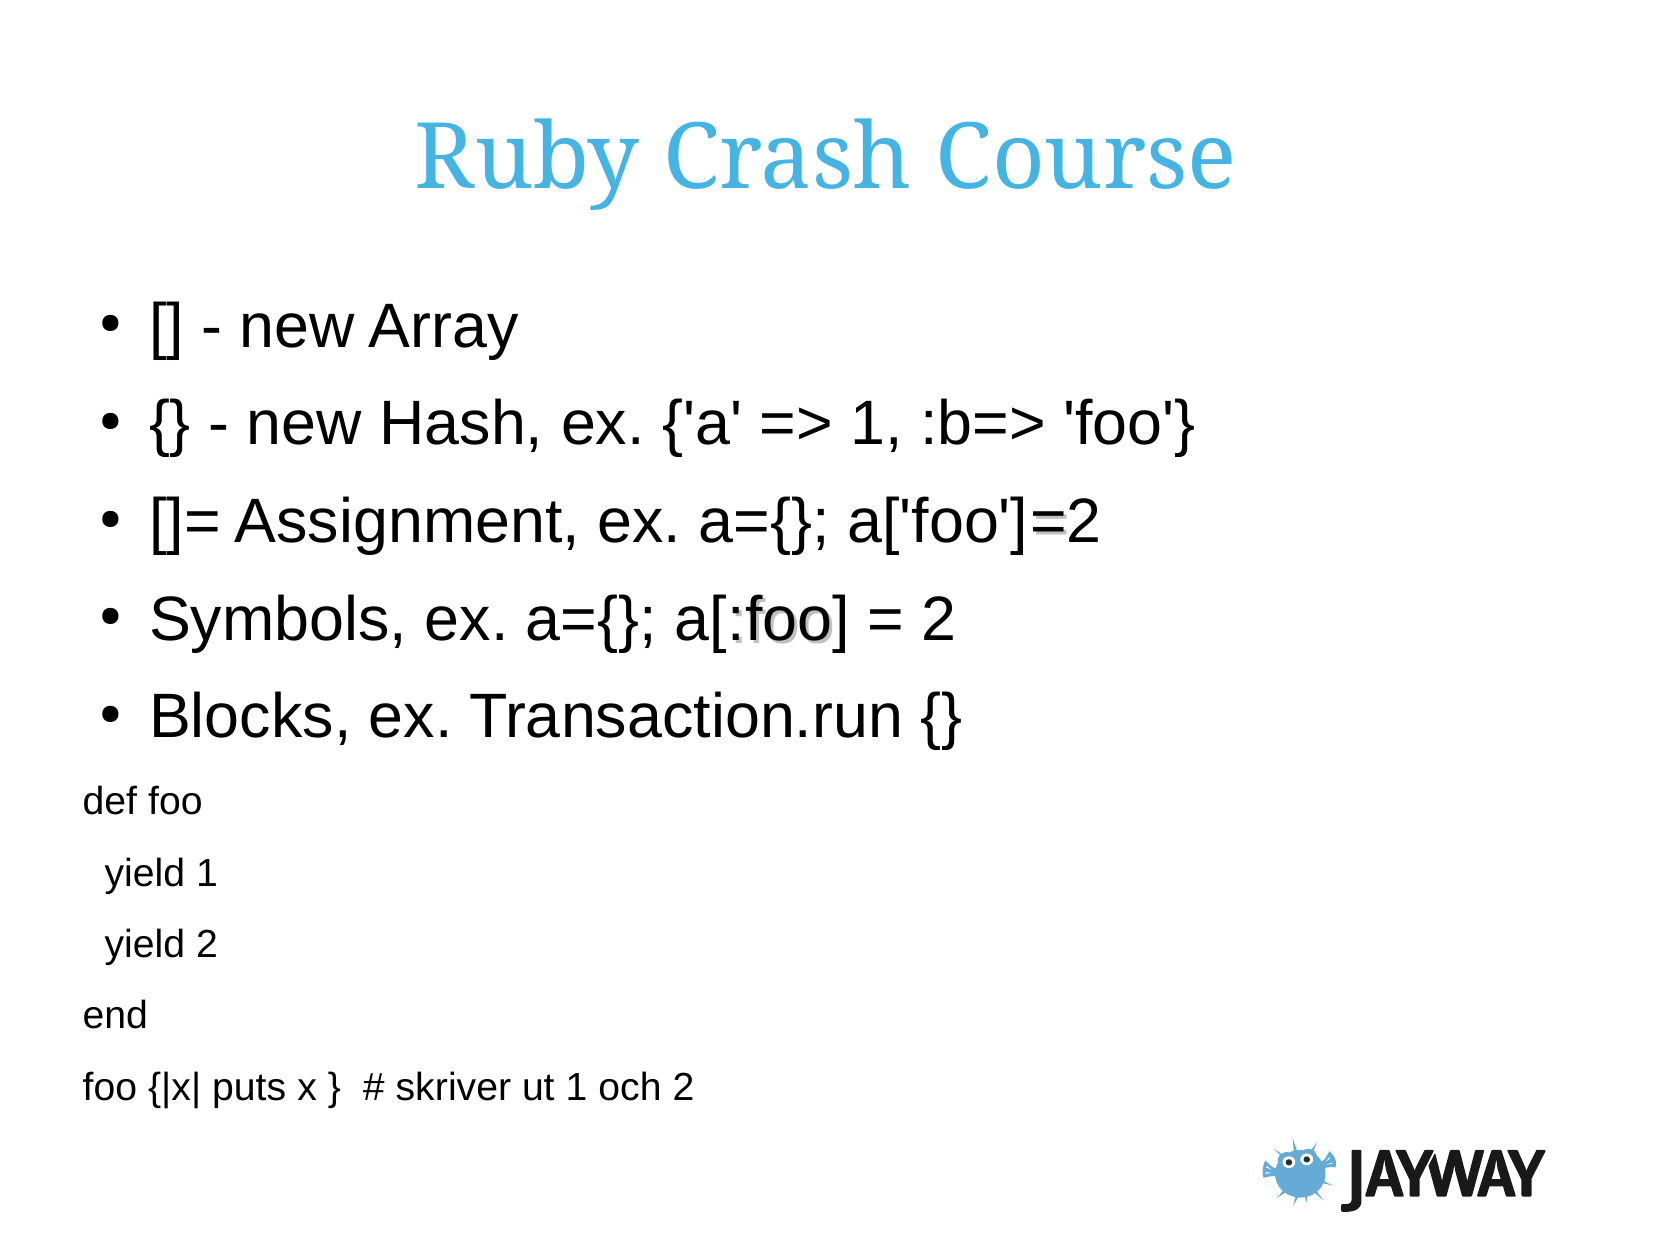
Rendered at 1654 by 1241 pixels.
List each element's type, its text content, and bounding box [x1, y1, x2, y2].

list [] - new Array {} - new Hash, ex. {'a' => 1, :b=> 'foo'} []= Assignment, ex. a={}; a['foo']=2 Symbols, ex. a={}; a[:foo] = 2 Blocks, ex. Transaction.run {} def foo yield 1 yield 2 end foo {|x| puts x } # skriver ut 1 och 2 [82, 290, 1571, 1109]
title Ruby Crash Course [82, 49, 1571, 257]
